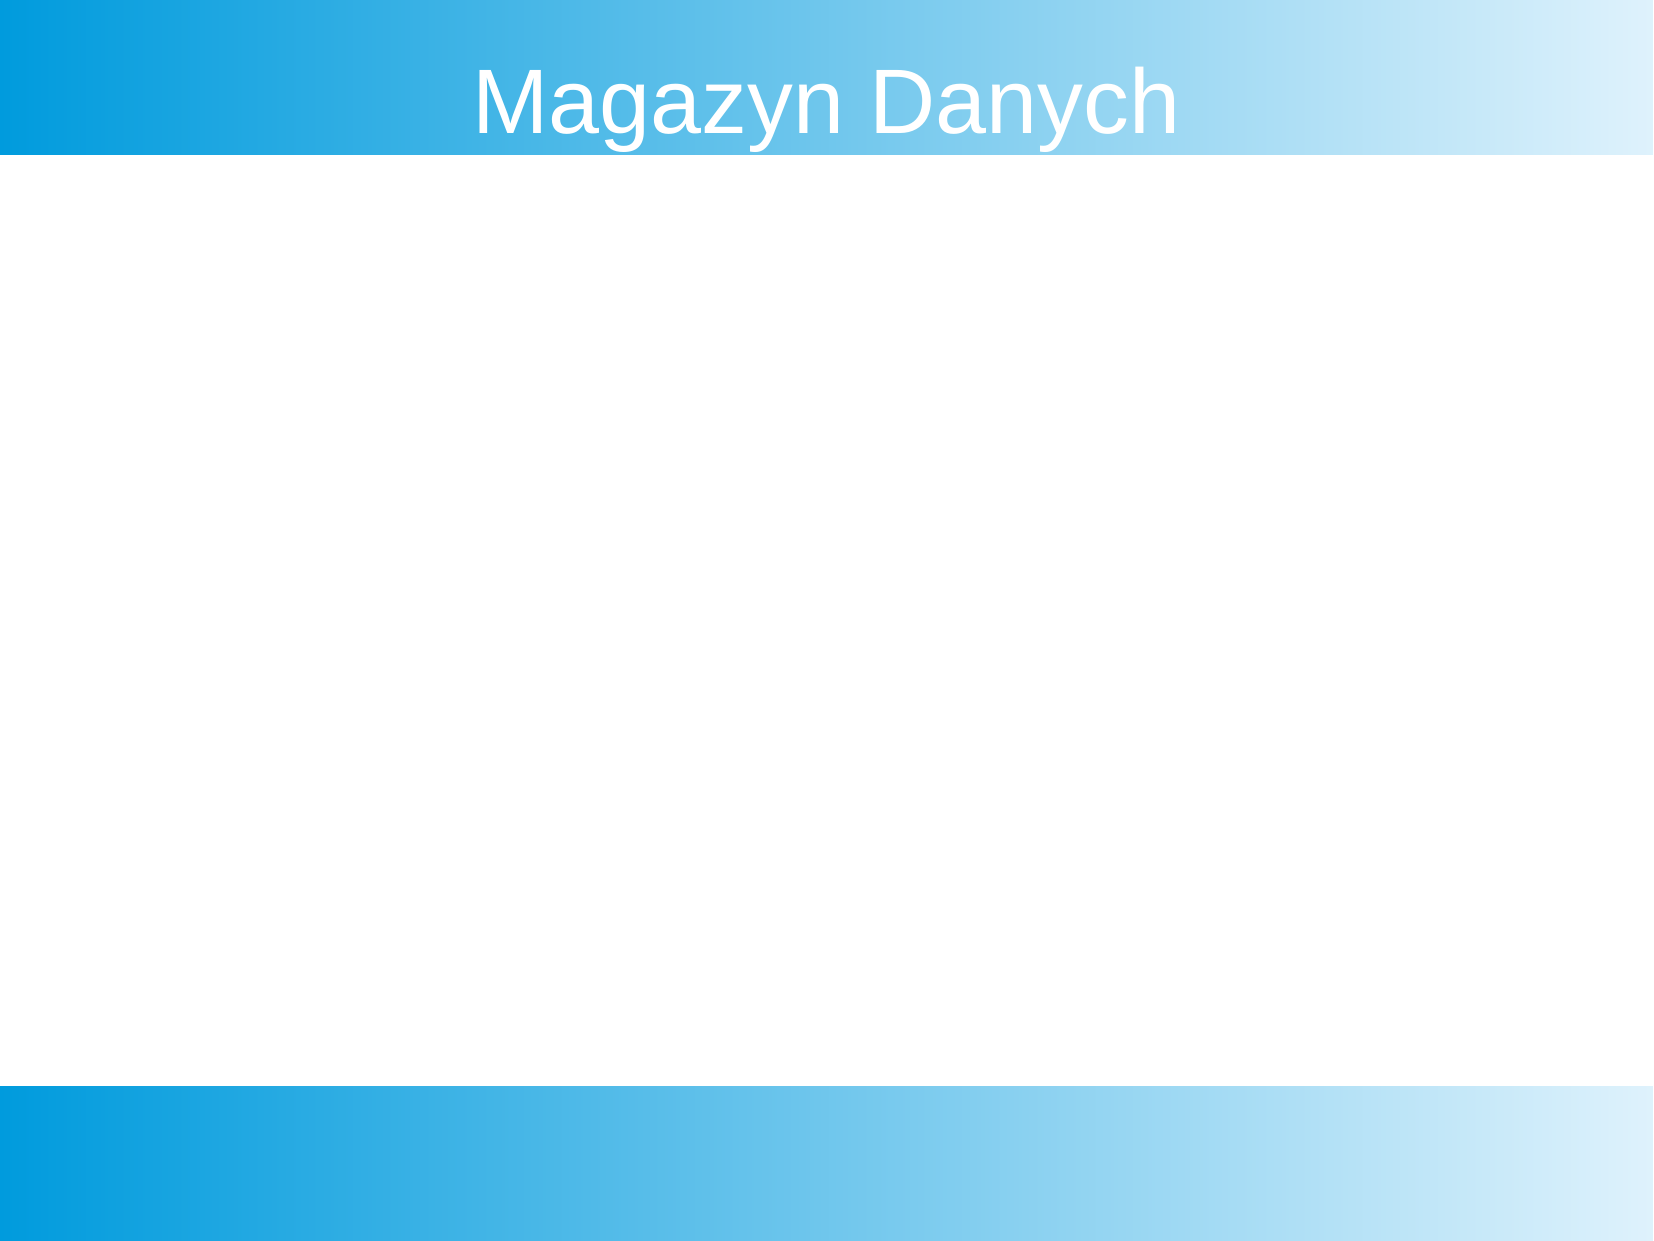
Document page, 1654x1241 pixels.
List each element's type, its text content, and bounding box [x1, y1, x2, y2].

title Magazyn Danych [82, 49, 1571, 155]
